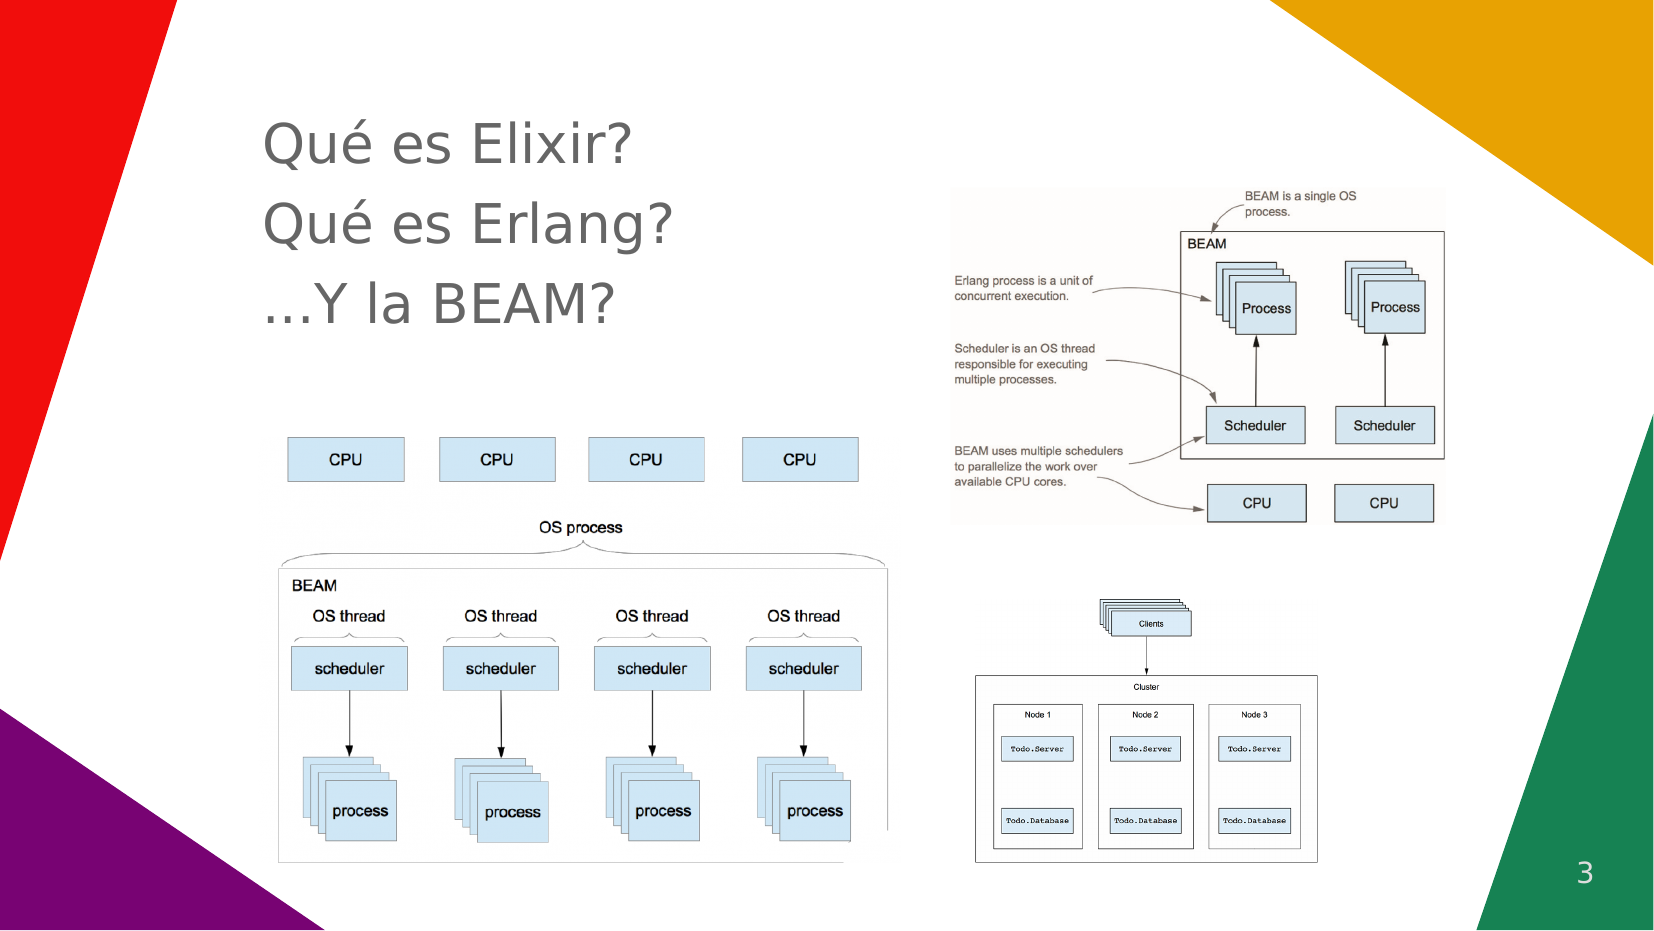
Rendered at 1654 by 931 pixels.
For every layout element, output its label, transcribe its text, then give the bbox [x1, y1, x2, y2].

picture [975, 599, 1318, 863]
picture [950, 187, 1446, 526]
picture [258, 437, 901, 863]
list Qué es Elixir? Qué es Erlang? ...Y la BEAM? [262, 112, 788, 338]
